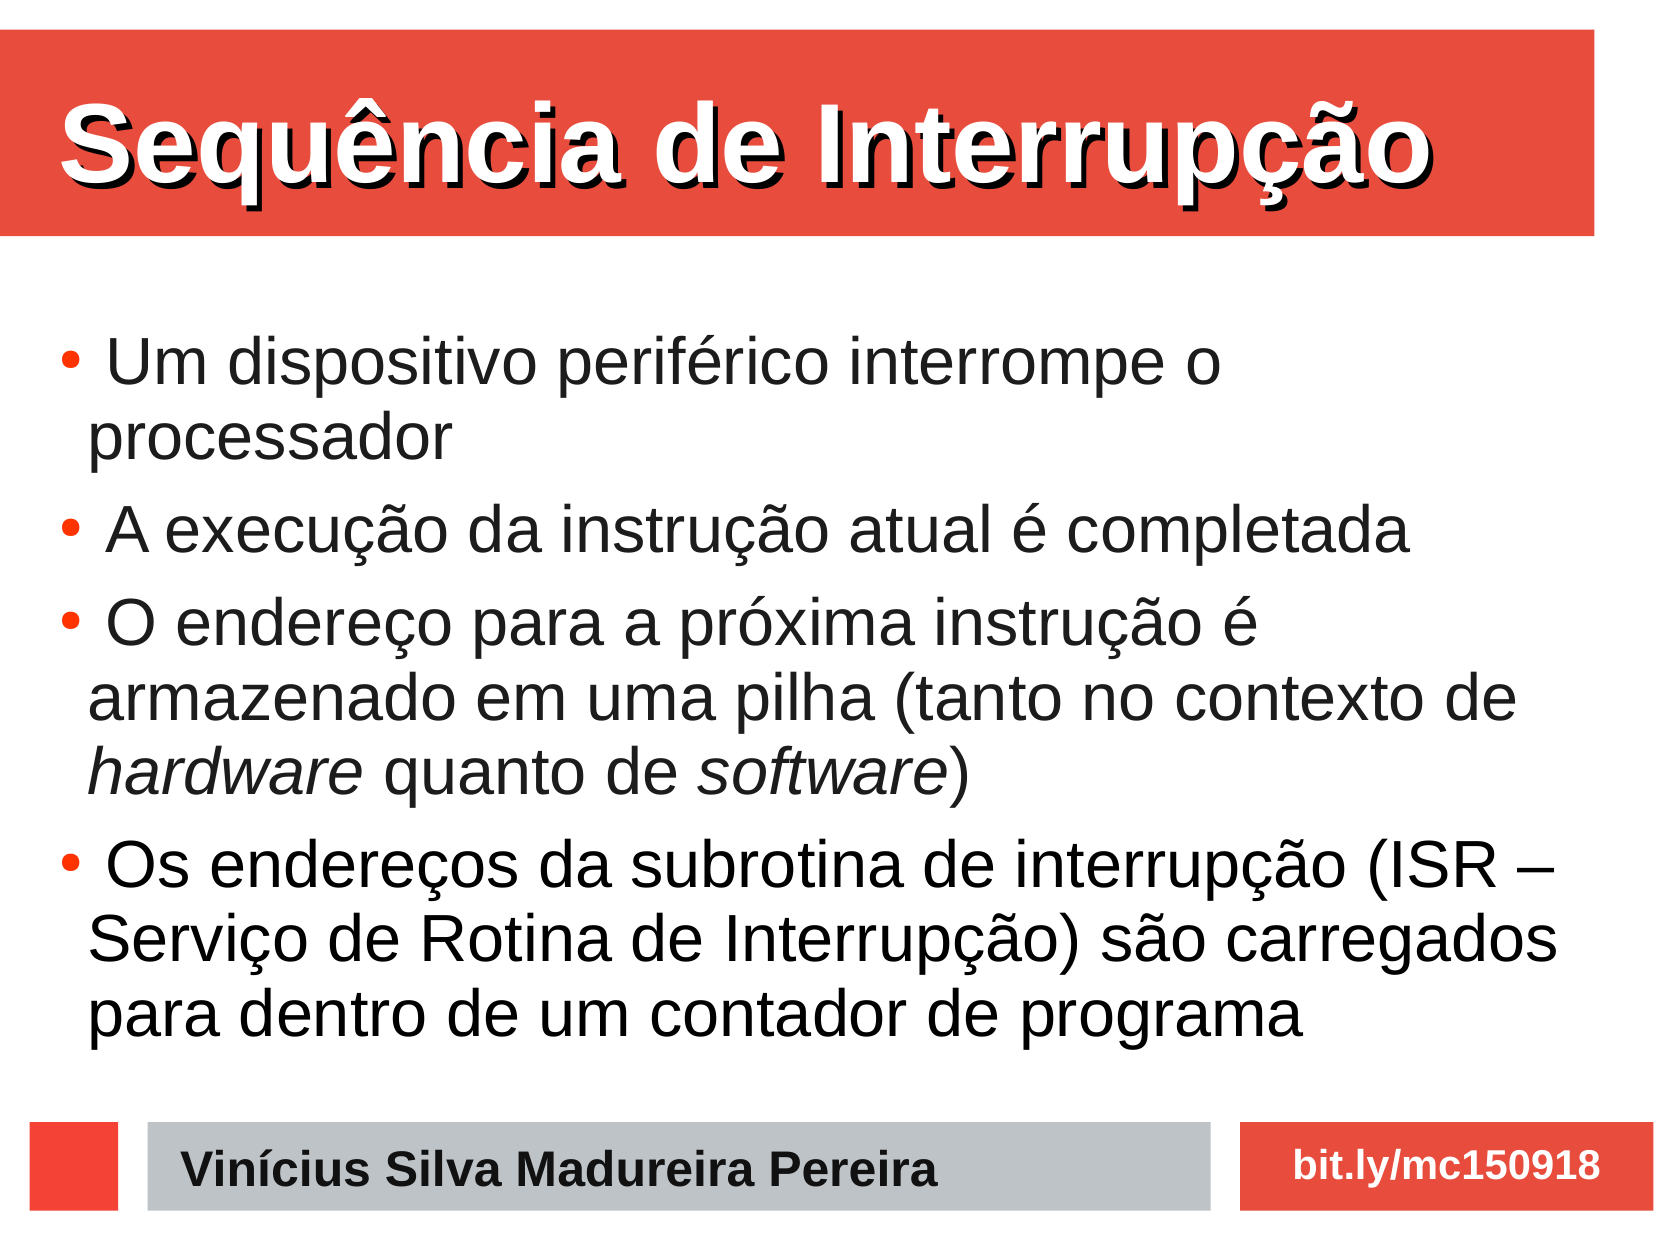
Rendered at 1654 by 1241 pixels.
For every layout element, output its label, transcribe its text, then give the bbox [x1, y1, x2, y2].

list Um dispositivo periférico interrompe o processador A execução da instrução atual é completada O endereço para a próxima instrução é armazenado em uma pilha (tanto no contexto de hardware quanto de software) Os endereços da subrotina de interrupção (ISR – Serviço de Rotina de Interrupção) são carregados para dentro de um contador de programa [59, 324, 1565, 1093]
text_box Vinícius Silva Madureira Pereira [165, 1133, 1170, 1205]
title Sequência de Interrupção [59, 59, 1595, 207]
text_box bit.ly/mc150918 [1228, 1133, 1654, 1205]
